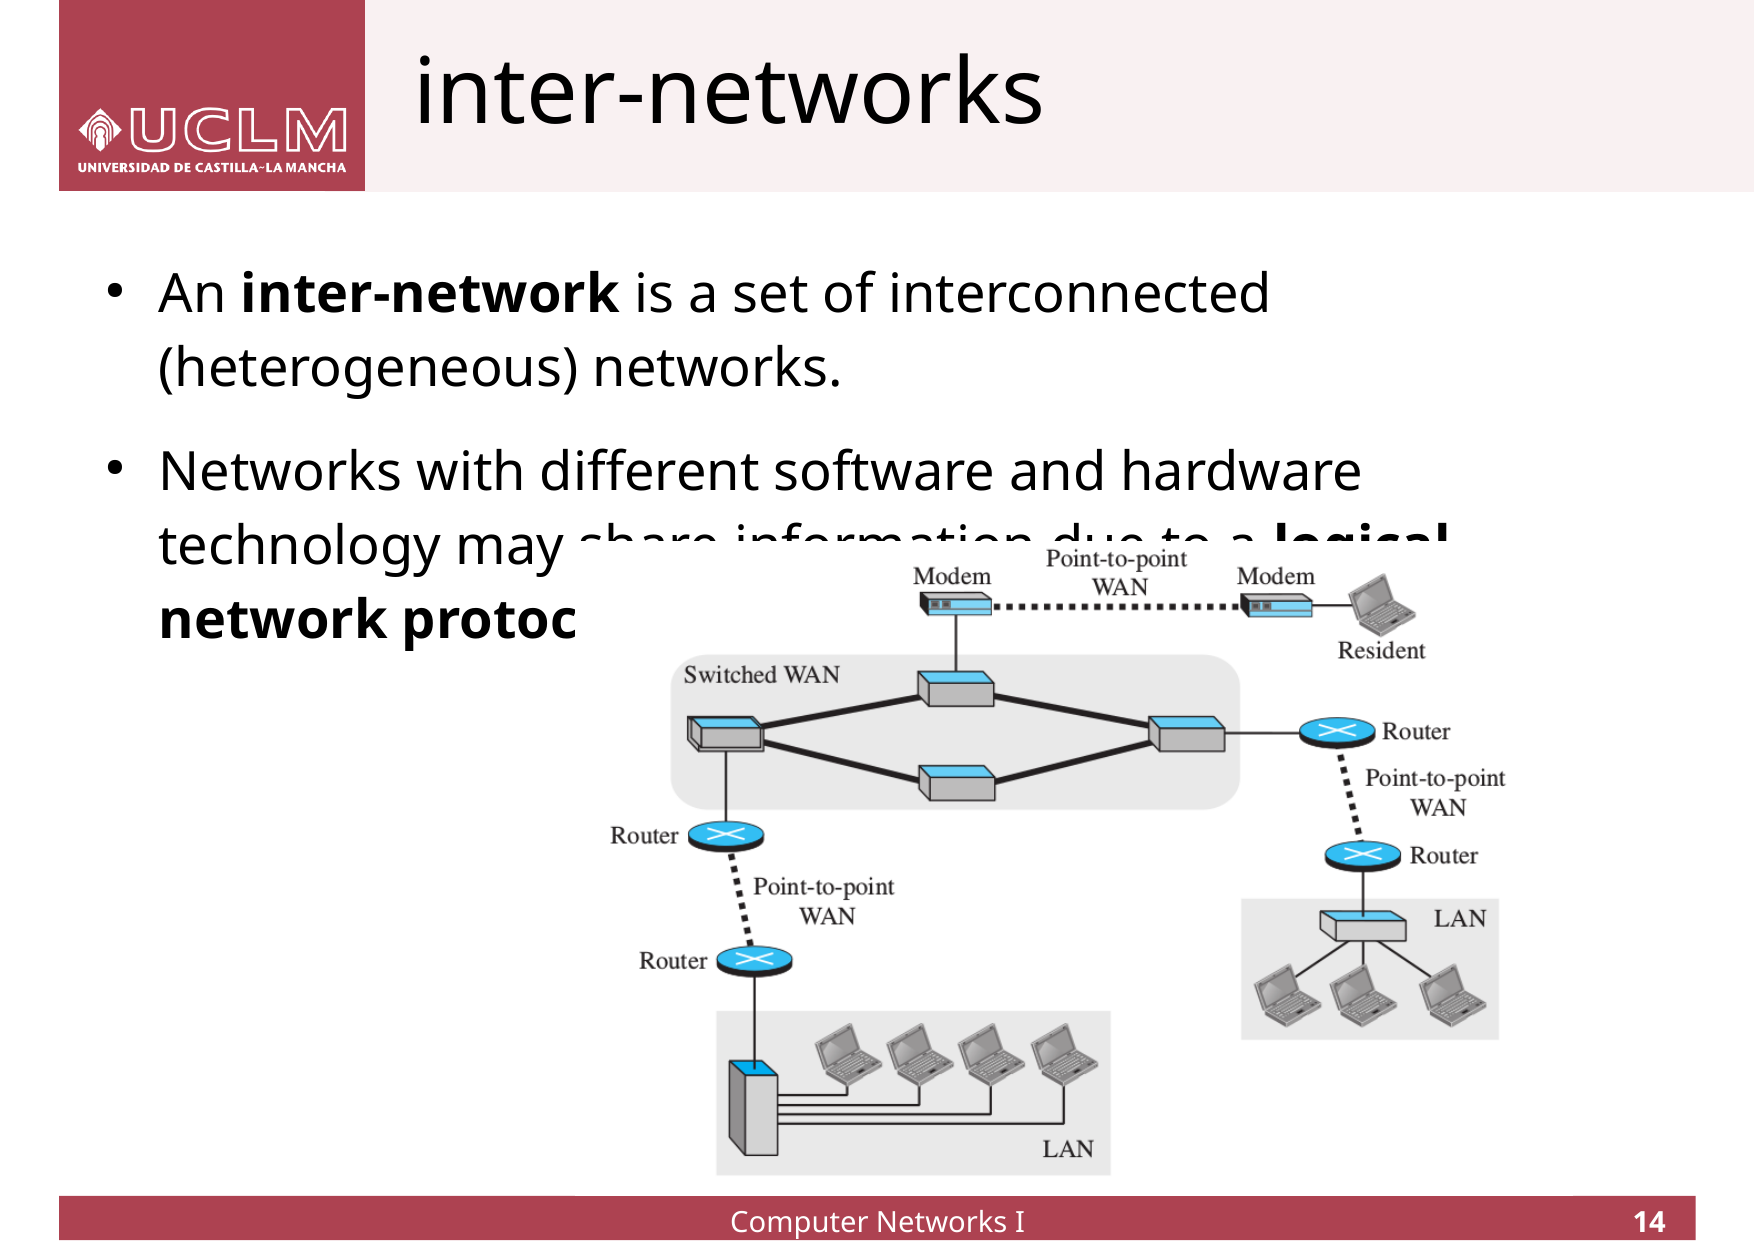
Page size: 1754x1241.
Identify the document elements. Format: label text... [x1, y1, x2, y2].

title inter-networks [413, 0, 1667, 198]
picture [59, 0, 365, 191]
picture [575, 541, 1573, 1196]
list An inter-network is a set of interconnected (heterogeneous) networks. Networks with different software and hardware technology may share information due to a logical network protocol and gateways. [87, 254, 1625, 1074]
